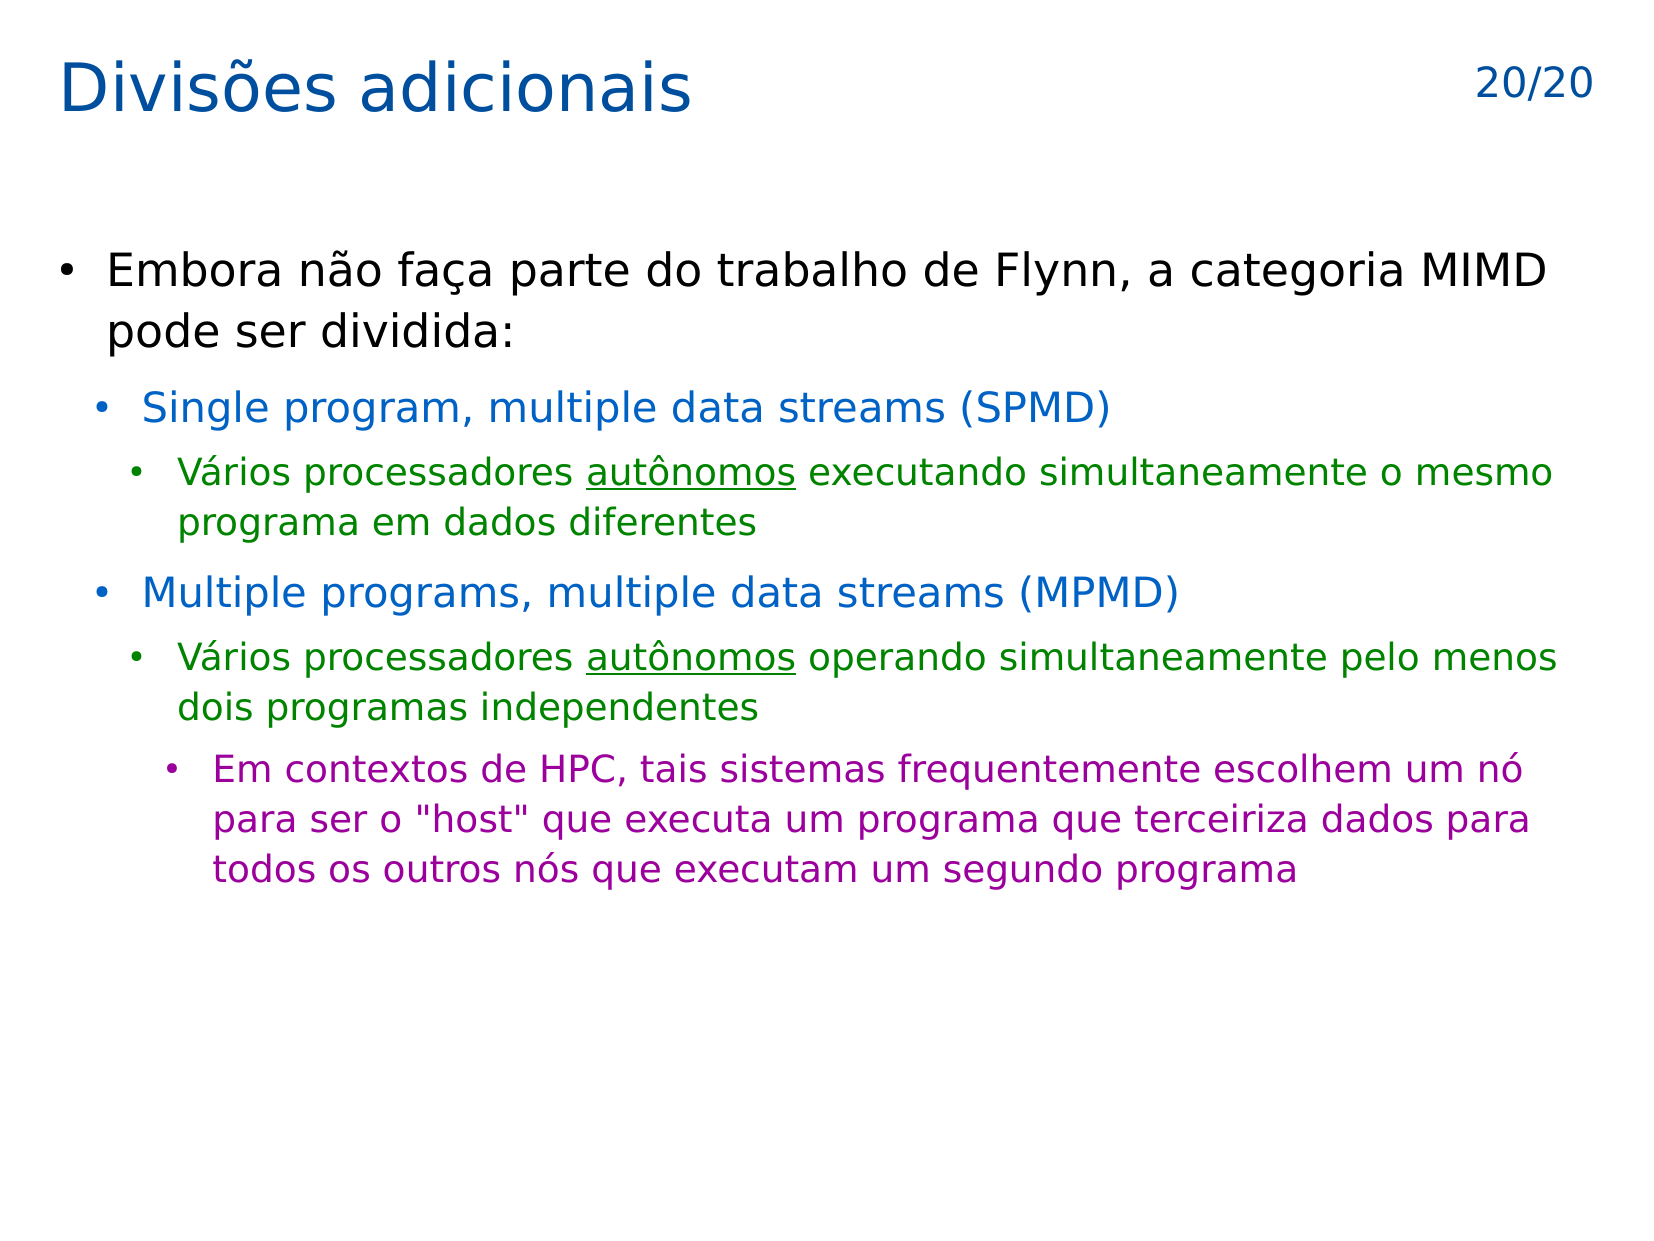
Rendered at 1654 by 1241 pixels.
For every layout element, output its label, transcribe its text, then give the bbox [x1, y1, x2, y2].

list Embora não faça parte do trabalho de Flynn, a categoria MIMD pode ser dividida: Single program, multiple data streams (SPMD) Vários processadores autônomos executando simultaneamente o mesmo programa em dados diferentes Multiple programs, multiple data streams (MPMD) Vários processadores autônomos operando simultaneamente pelo menos dois programas independentes Em contextos de HPC, tais sistemas frequentemente escolhem um nó para ser o "host" que executa um programa que terceiriza dados para todos os outros nós que executam um segundo programa [59, 236, 1595, 1211]
title Divisões adicionais [59, 29, 1625, 148]
